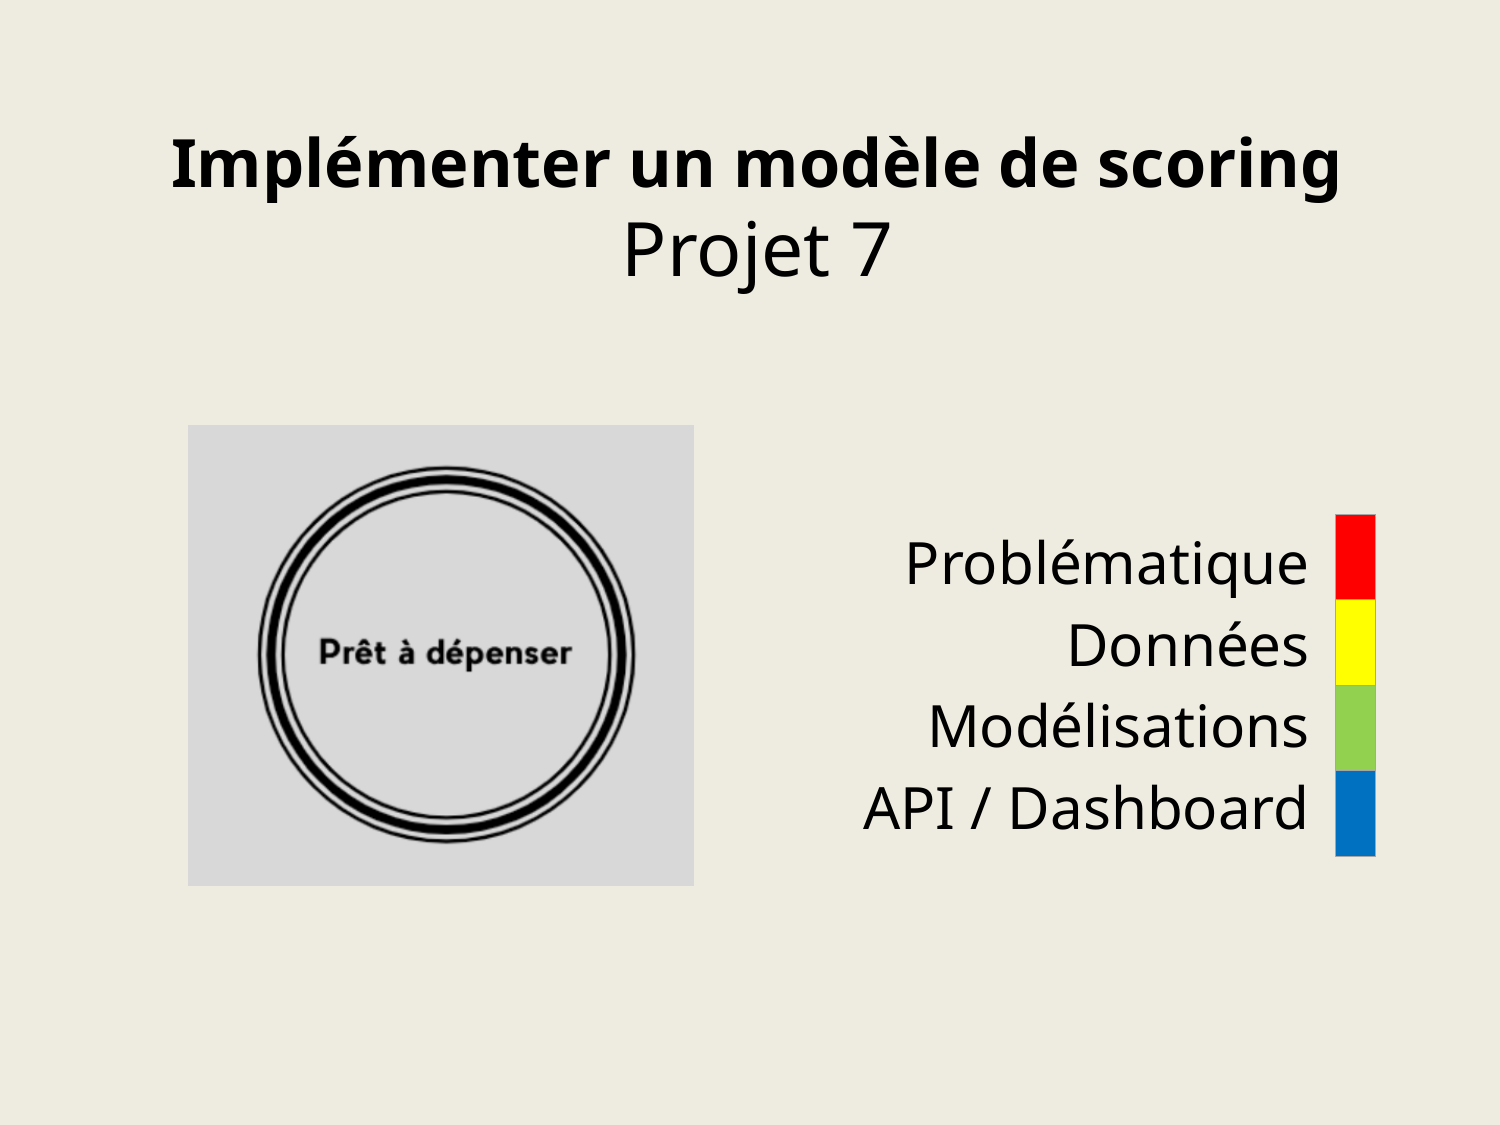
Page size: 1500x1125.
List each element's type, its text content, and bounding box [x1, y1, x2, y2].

text_box [1335, 514, 1376, 857]
picture [188, 425, 694, 886]
title Implémenter un modèle de scoring Projet 7 [84, 113, 1431, 355]
subtitle Problématique Données Modélisations API / Dashboard [694, 518, 1325, 869]
